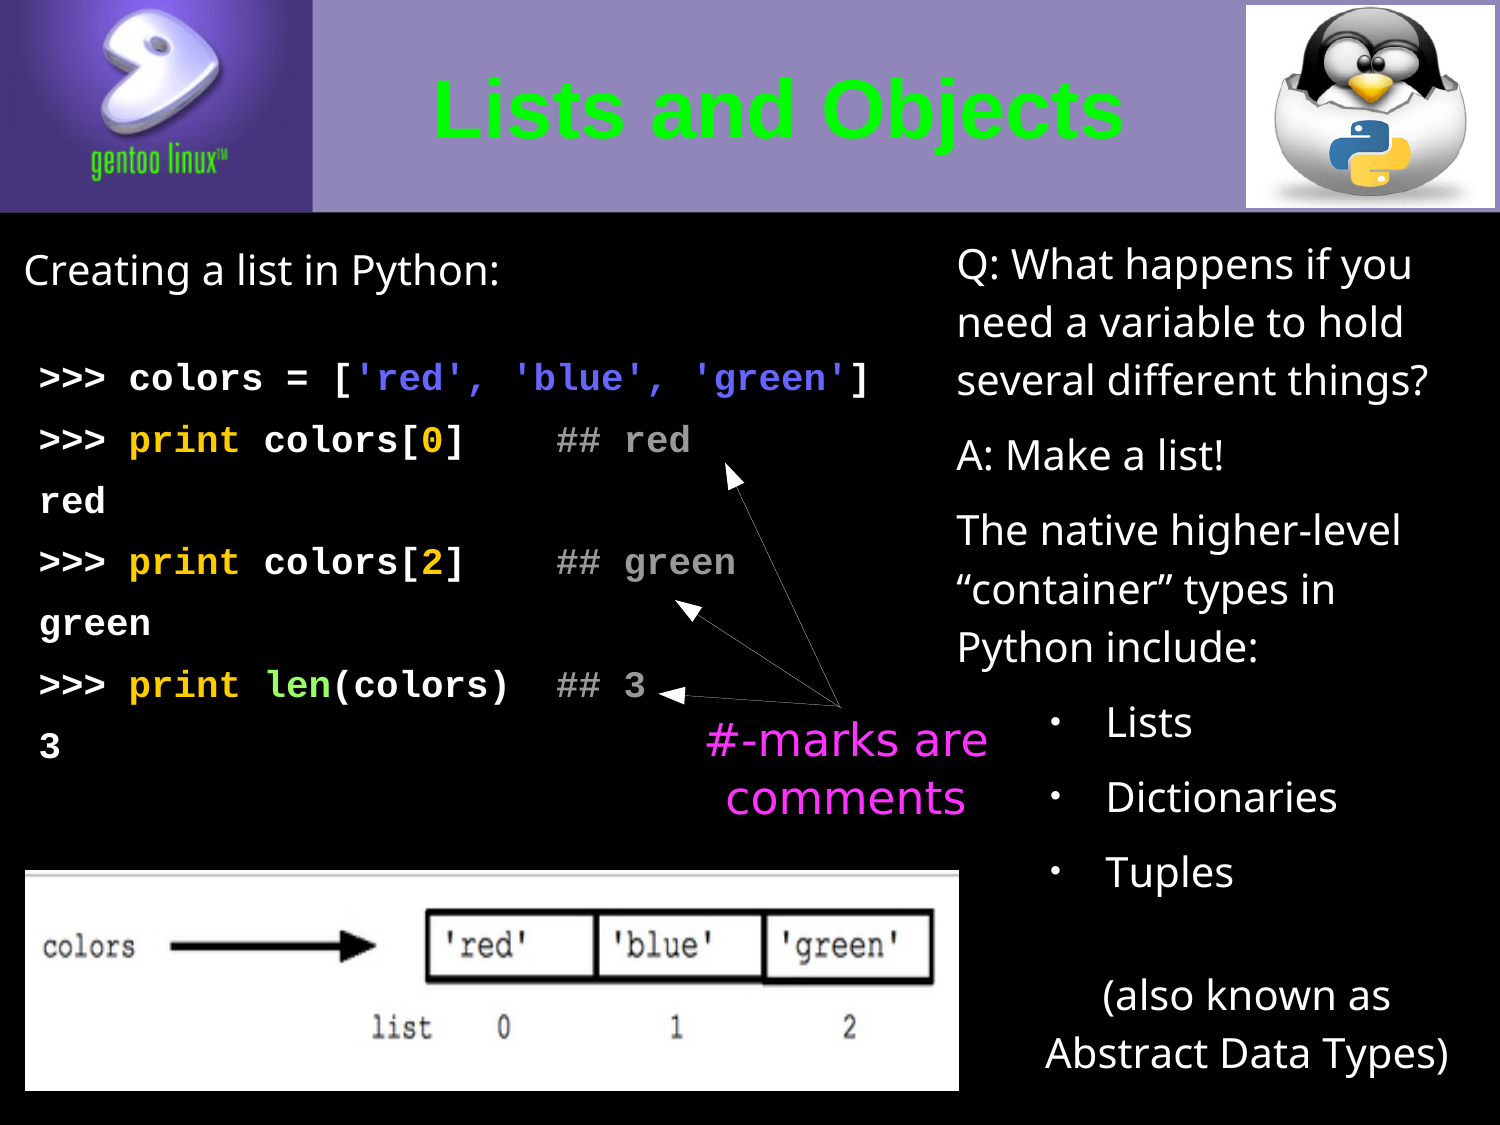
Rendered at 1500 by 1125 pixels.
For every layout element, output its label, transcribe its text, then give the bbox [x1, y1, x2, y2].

picture [1246, 5, 1495, 208]
text_box #-marks are comments [676, 708, 997, 826]
picture [0, 0, 302, 184]
list >>> colors = ['red', 'blue', 'green'] >>> print colors[0] ## red red >>> print colors[2] ## green green >>> print len(colors) ## 3 3 [38, 343, 893, 788]
list Q: What happens if you need a variable to hold several different things? A: Make a list! The native higher-level “container” types in Python include: Lists Dictionaries Tuples [956, 233, 1478, 900]
picture [25, 870, 959, 1091]
list Creating a list in Python: [23, 239, 559, 318]
list (also known as Abstract Data Types) [1020, 964, 1474, 1096]
title Lists and Objects [324, 12, 1235, 201]
